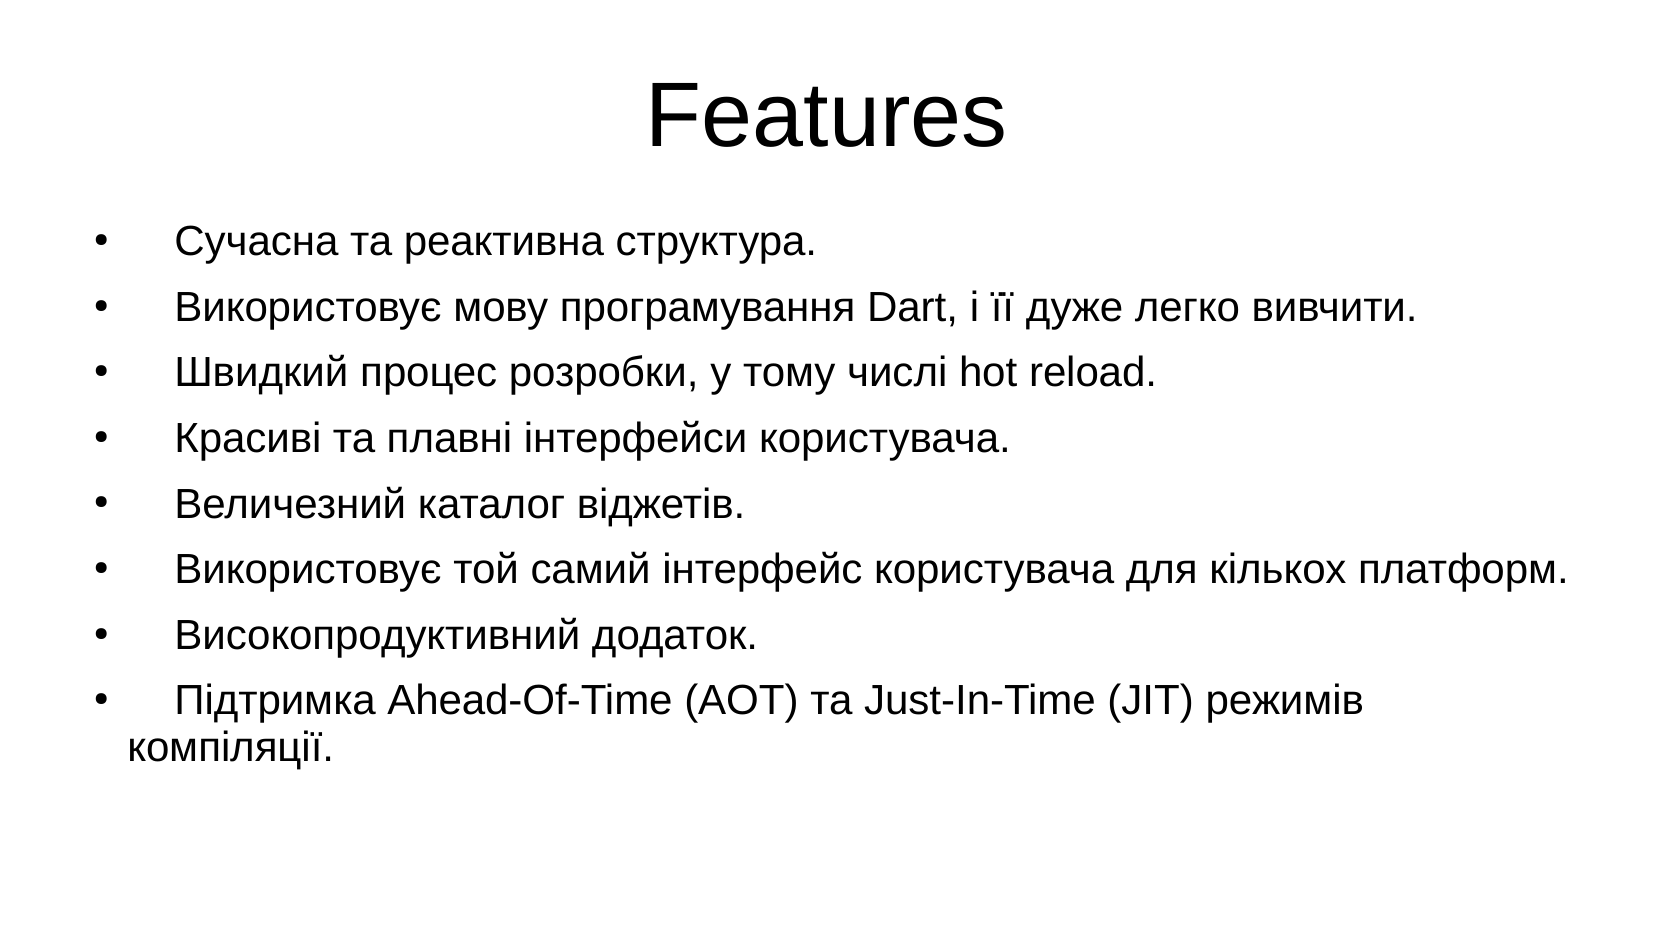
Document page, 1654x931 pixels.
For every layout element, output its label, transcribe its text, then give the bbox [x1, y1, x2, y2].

title Features [82, 37, 1571, 193]
list Сучасна та реактивна структура. Використовує мову програмування Dart, і її дуже легко вивчити. Швидкий процес розробки, у тому числі hot reload. Красиві та плавні інтерфейси користувача. Величезний каталог віджетів. Використовує той самий інтерфейс користувача для кількох платформ. Високопродуктивний додаток. Підтримка Ahead-Of-Time (AOT) та Just-In-Time (JIT) режимів компіляції. [82, 217, 1571, 815]
